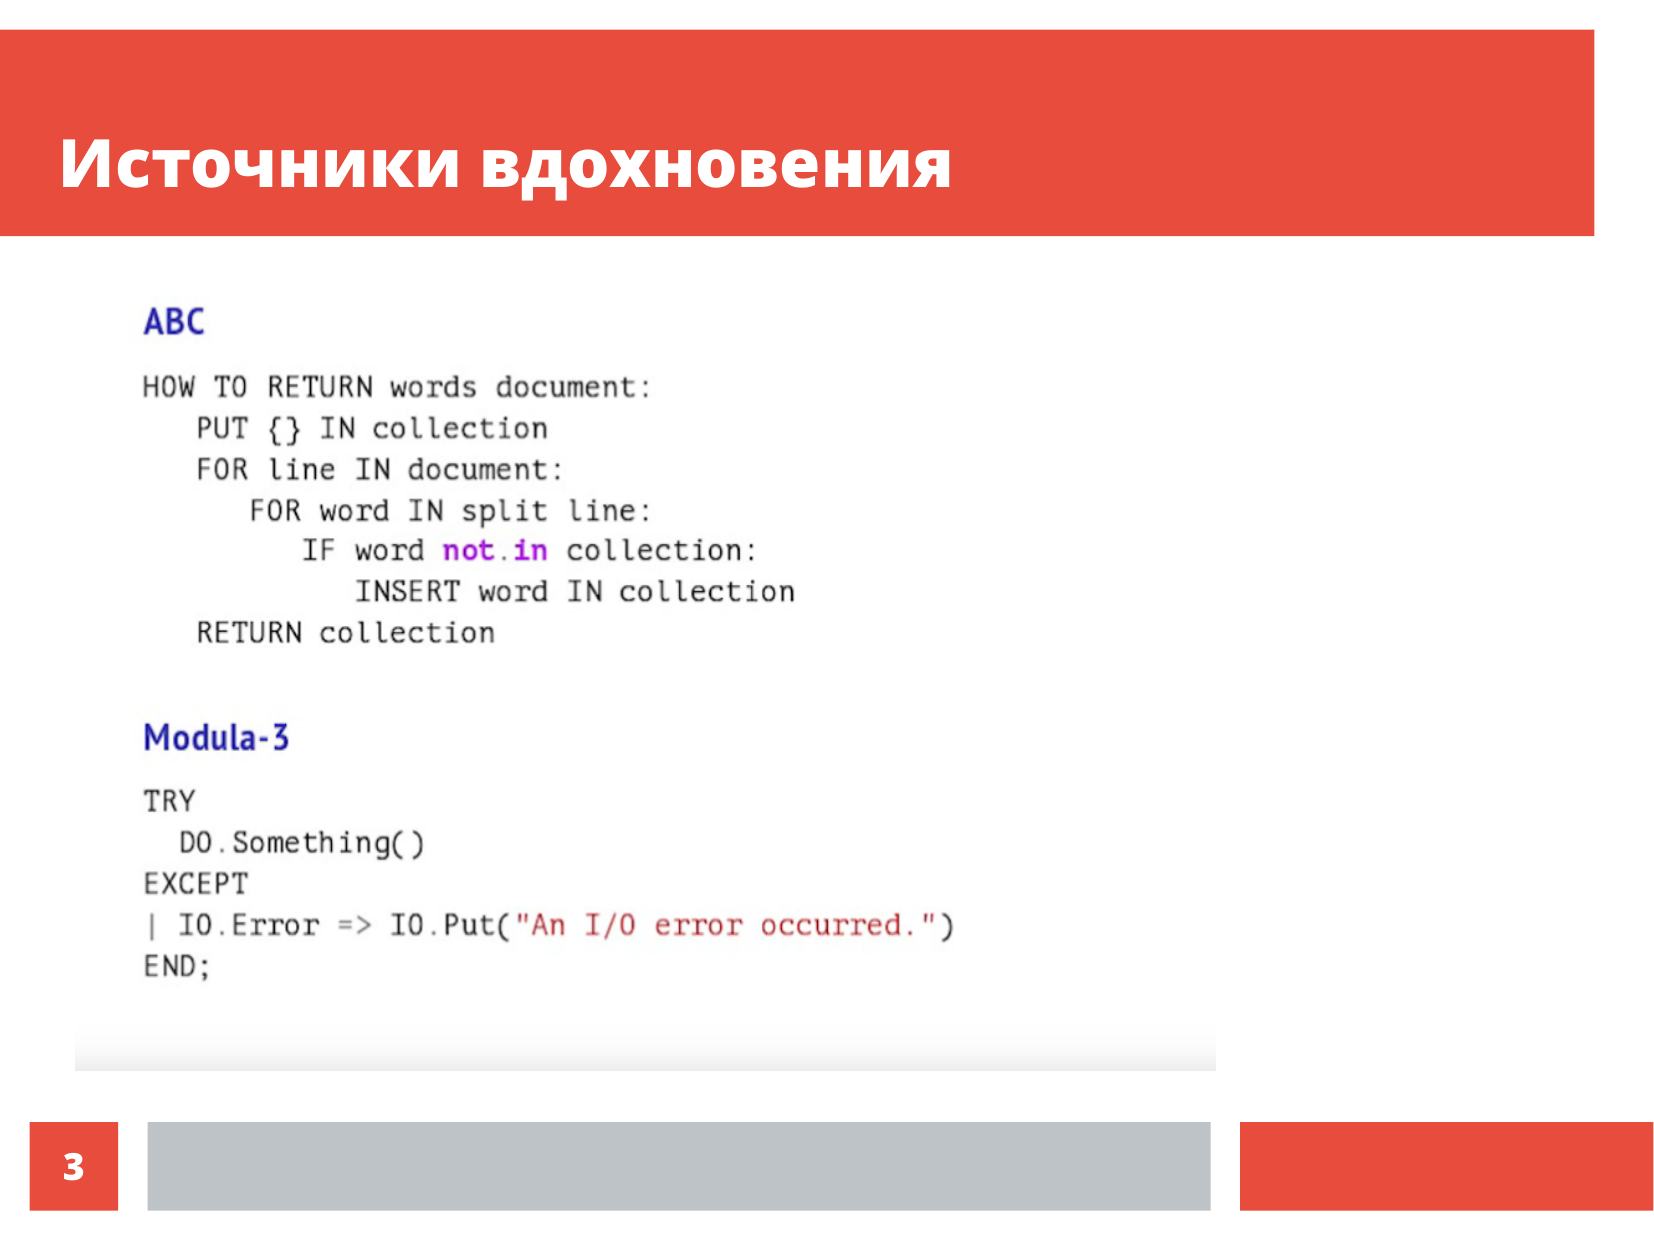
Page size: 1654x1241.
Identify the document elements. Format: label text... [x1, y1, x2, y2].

title Источники вдохновения [59, 59, 1595, 207]
picture [75, 254, 1216, 1071]
